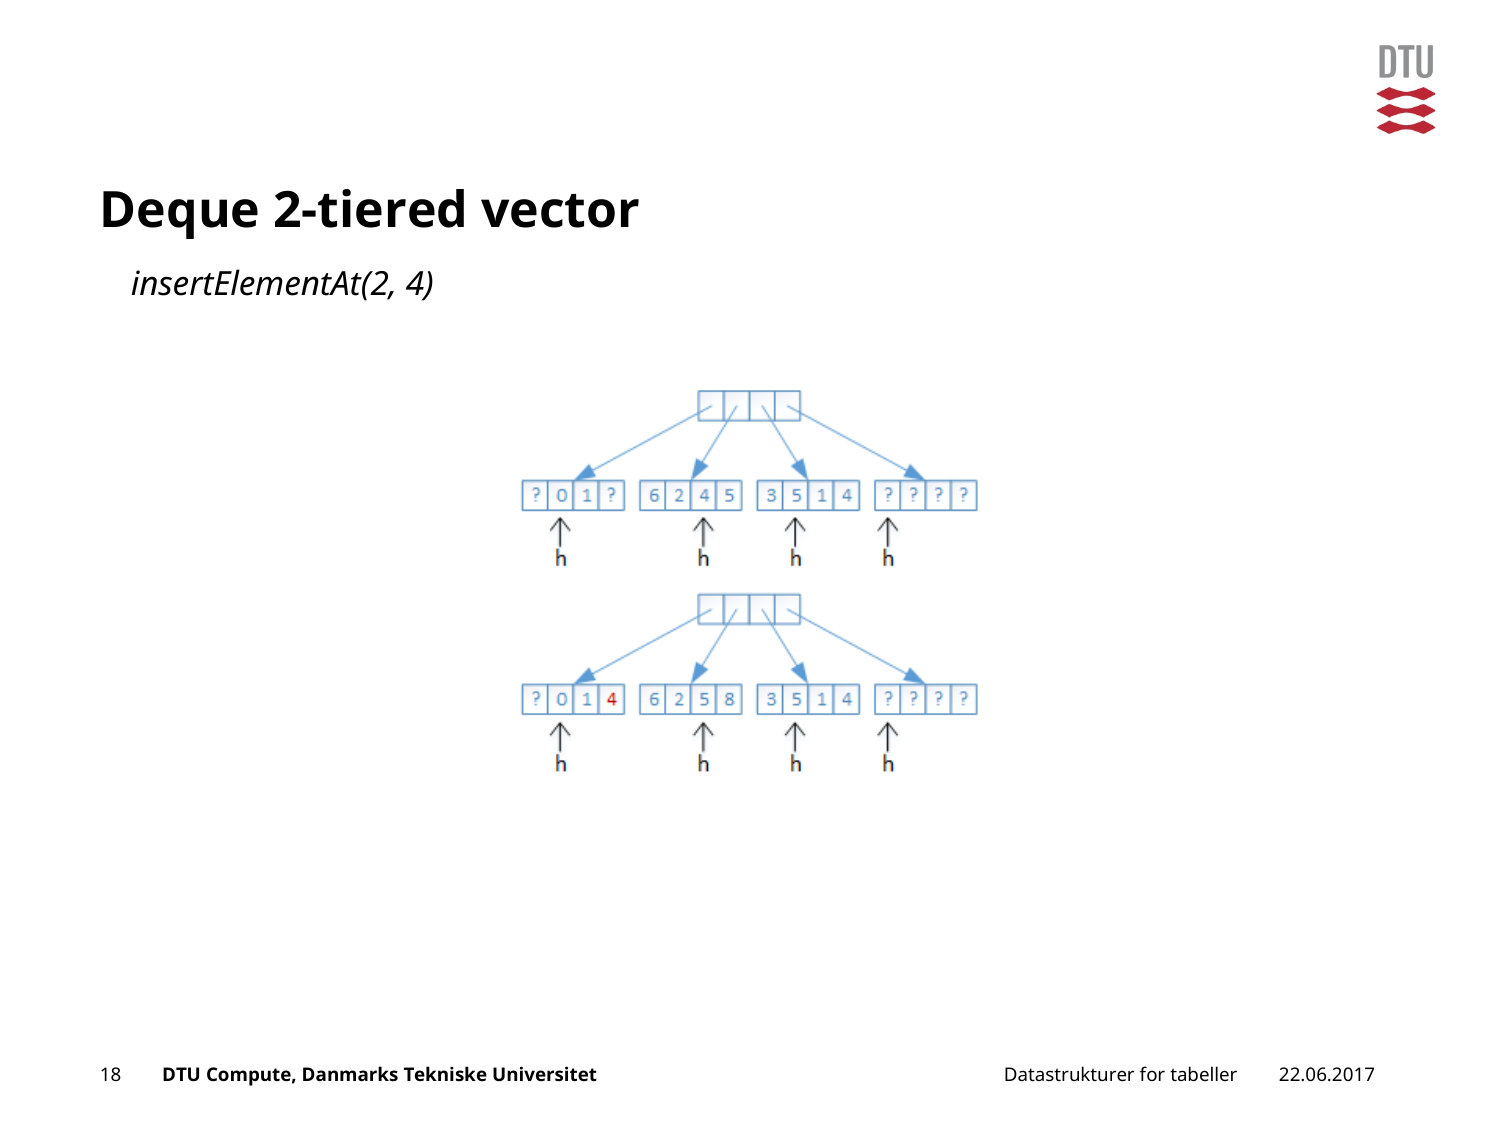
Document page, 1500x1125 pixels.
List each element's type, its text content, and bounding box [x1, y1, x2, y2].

list insertElementAt(2, 4) [99, 262, 1375, 1012]
picture [1356, 45, 1436, 134]
title Deque 2-tiered vector [99, 49, 1375, 238]
